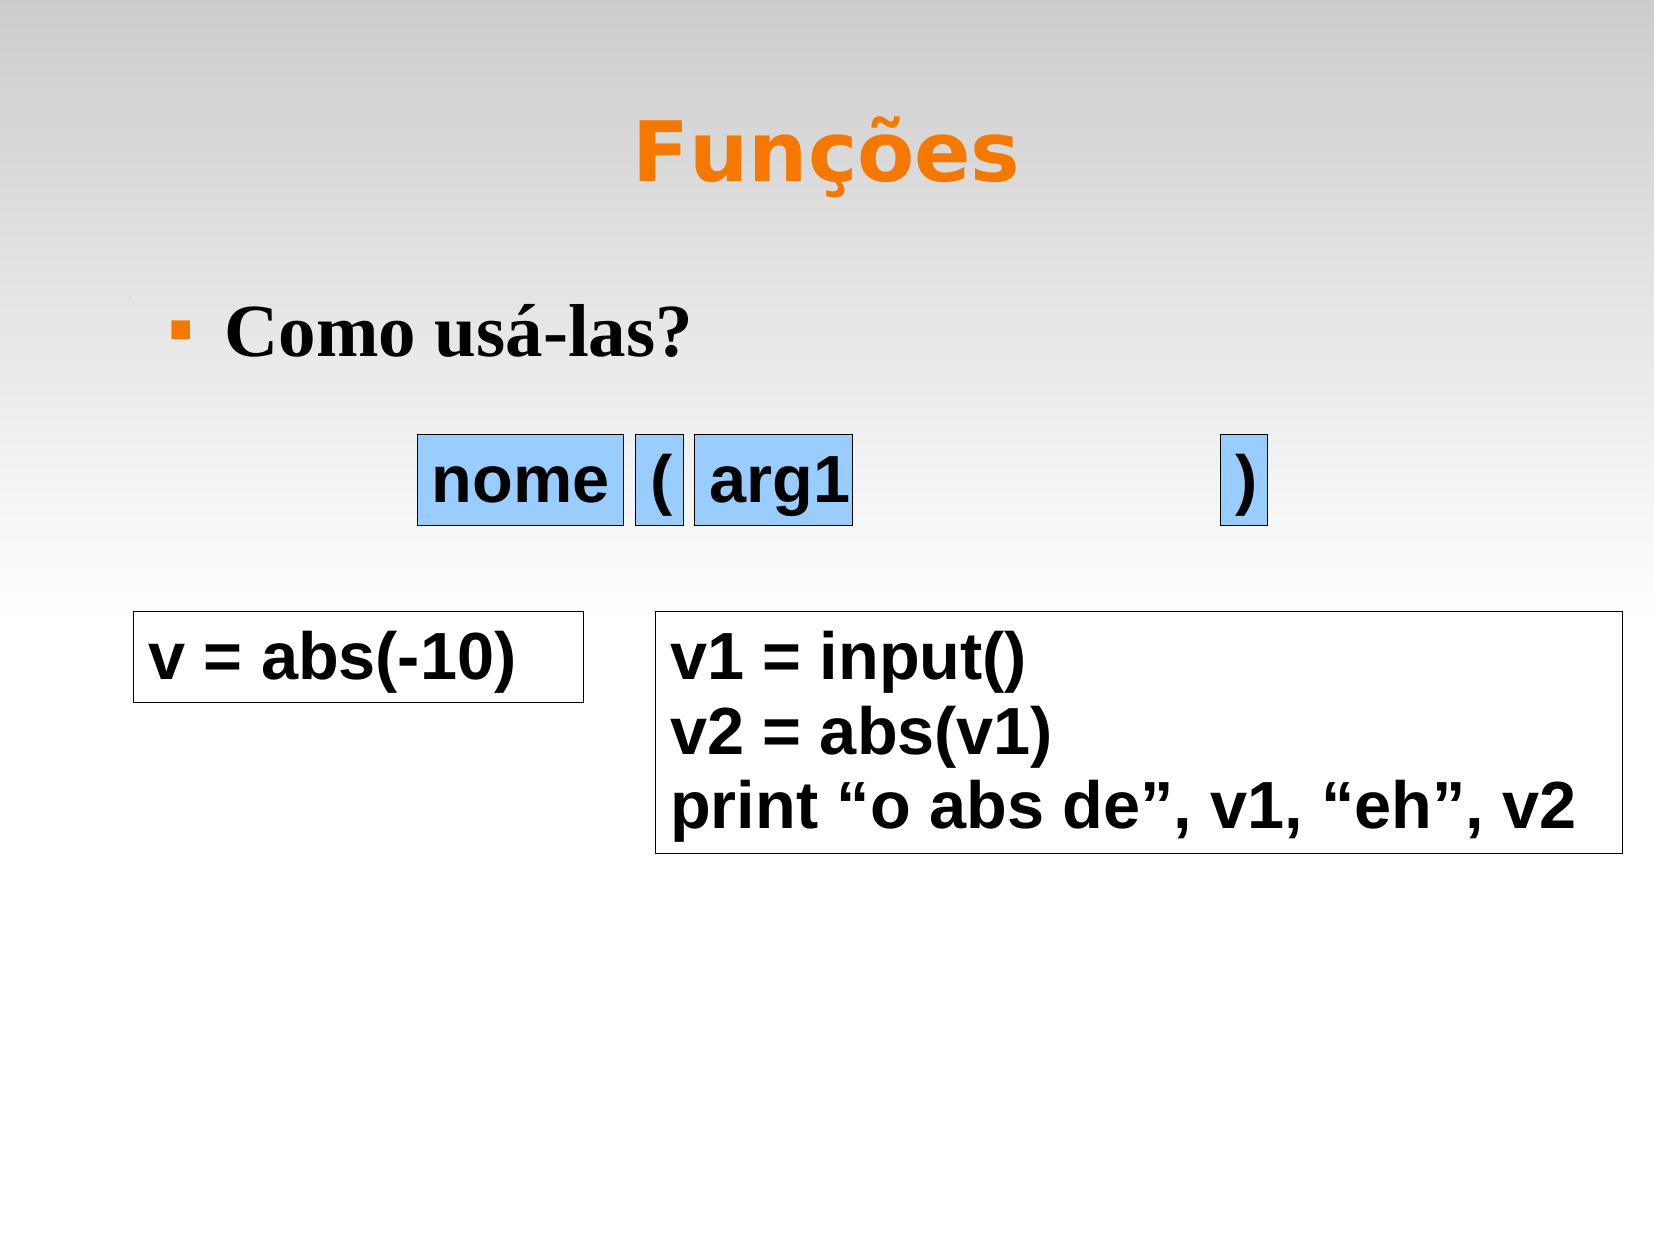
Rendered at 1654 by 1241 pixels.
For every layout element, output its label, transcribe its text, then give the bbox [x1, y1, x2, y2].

text_box ( [635, 434, 684, 526]
text_box v1 = input() v2 = abs(v1) print “o abs de”, v1, “eh”, v2 [655, 611, 1623, 854]
title Funções [82, 49, 1571, 257]
text_box nome [417, 434, 624, 526]
list Como usá-las? [82, 290, 1571, 1109]
text_box ) [1220, 434, 1268, 526]
text_box arg1 [694, 434, 853, 526]
text_box v = abs(-10) [133, 611, 584, 703]
